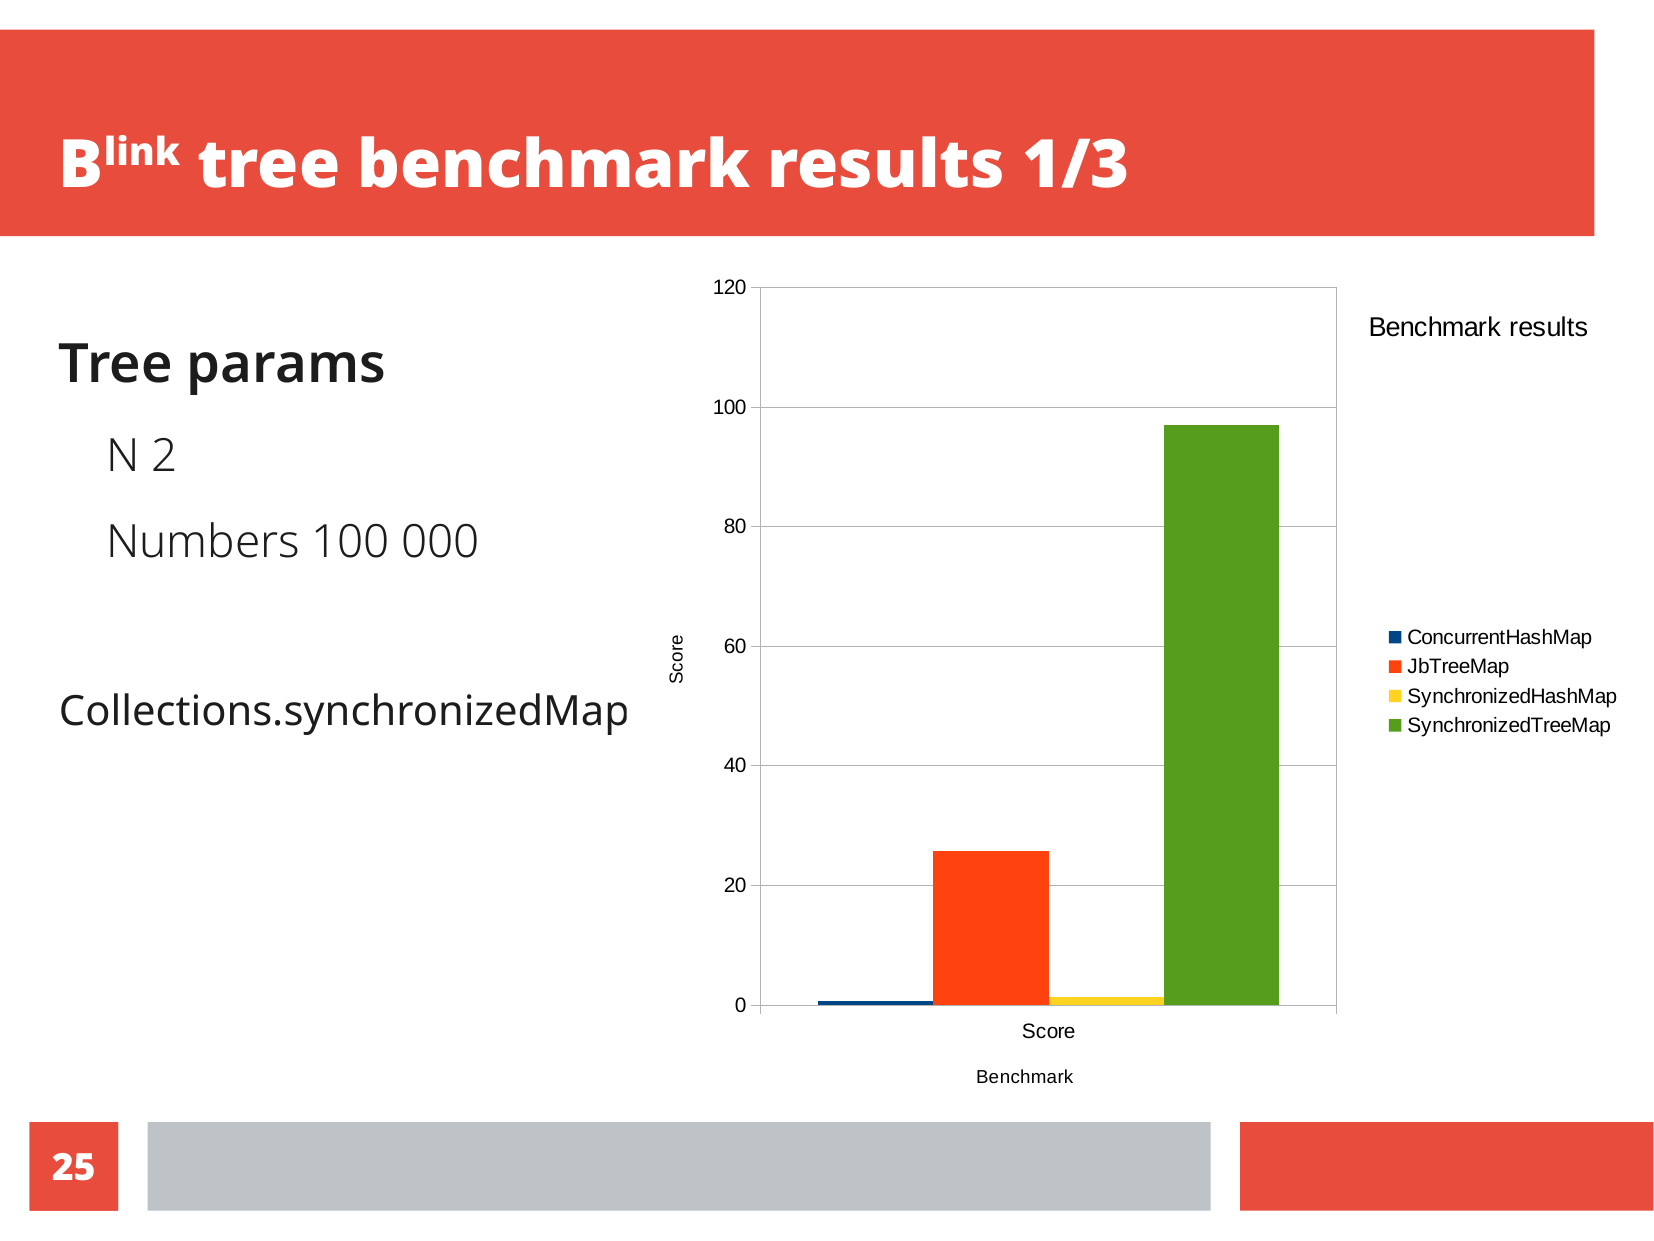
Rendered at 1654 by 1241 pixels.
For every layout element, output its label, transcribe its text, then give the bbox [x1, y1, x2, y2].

title Blink tree benchmark results 1/3 [59, 59, 1595, 207]
chart [626, 255, 1636, 1108]
list Tree params N 2 Numbers 100 000 Collections.synchronizedMap( [59, 324, 626, 1093]
